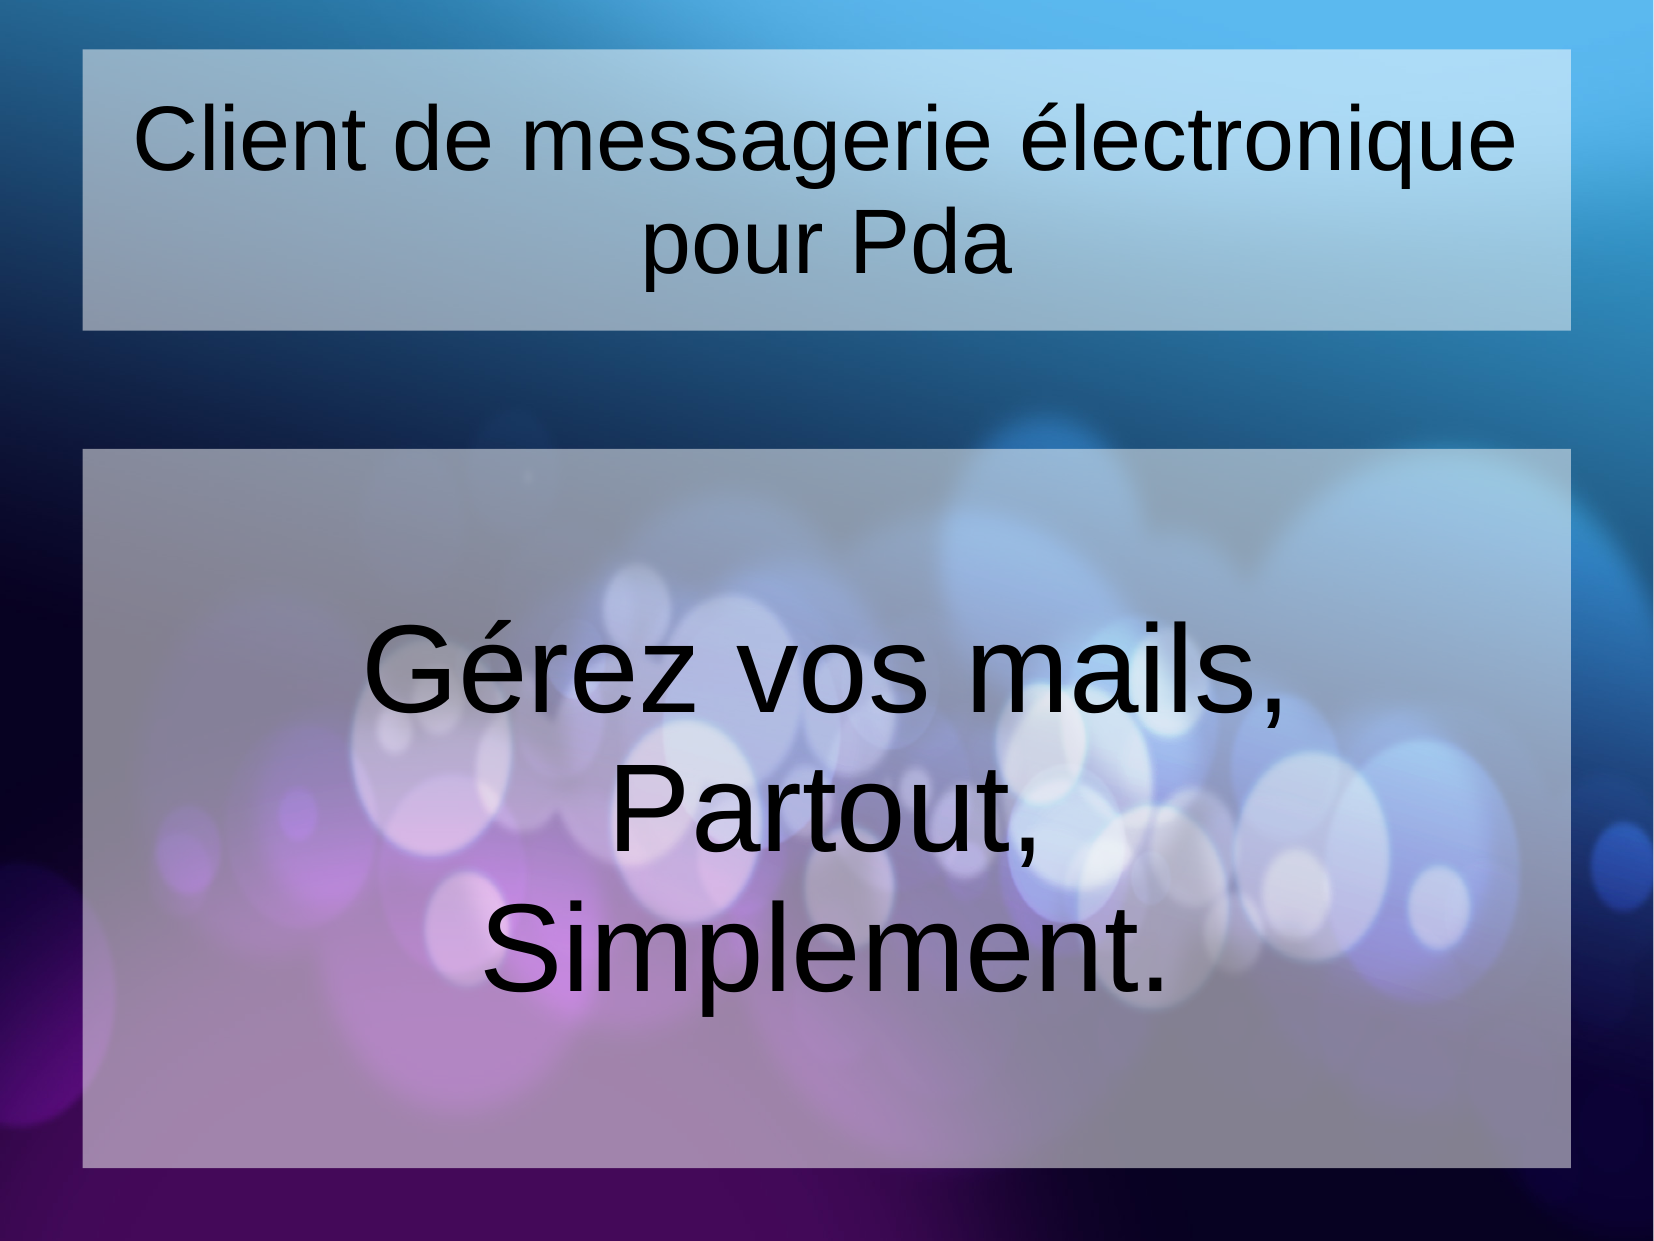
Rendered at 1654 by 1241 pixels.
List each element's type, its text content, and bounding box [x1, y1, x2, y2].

subtitle Gérez vos mails, Partout, Simplement. [82, 448, 1571, 1169]
picture [0, 0, 1654, 1241]
title Client de messagerie électronique pour Pda [82, 49, 1571, 331]
